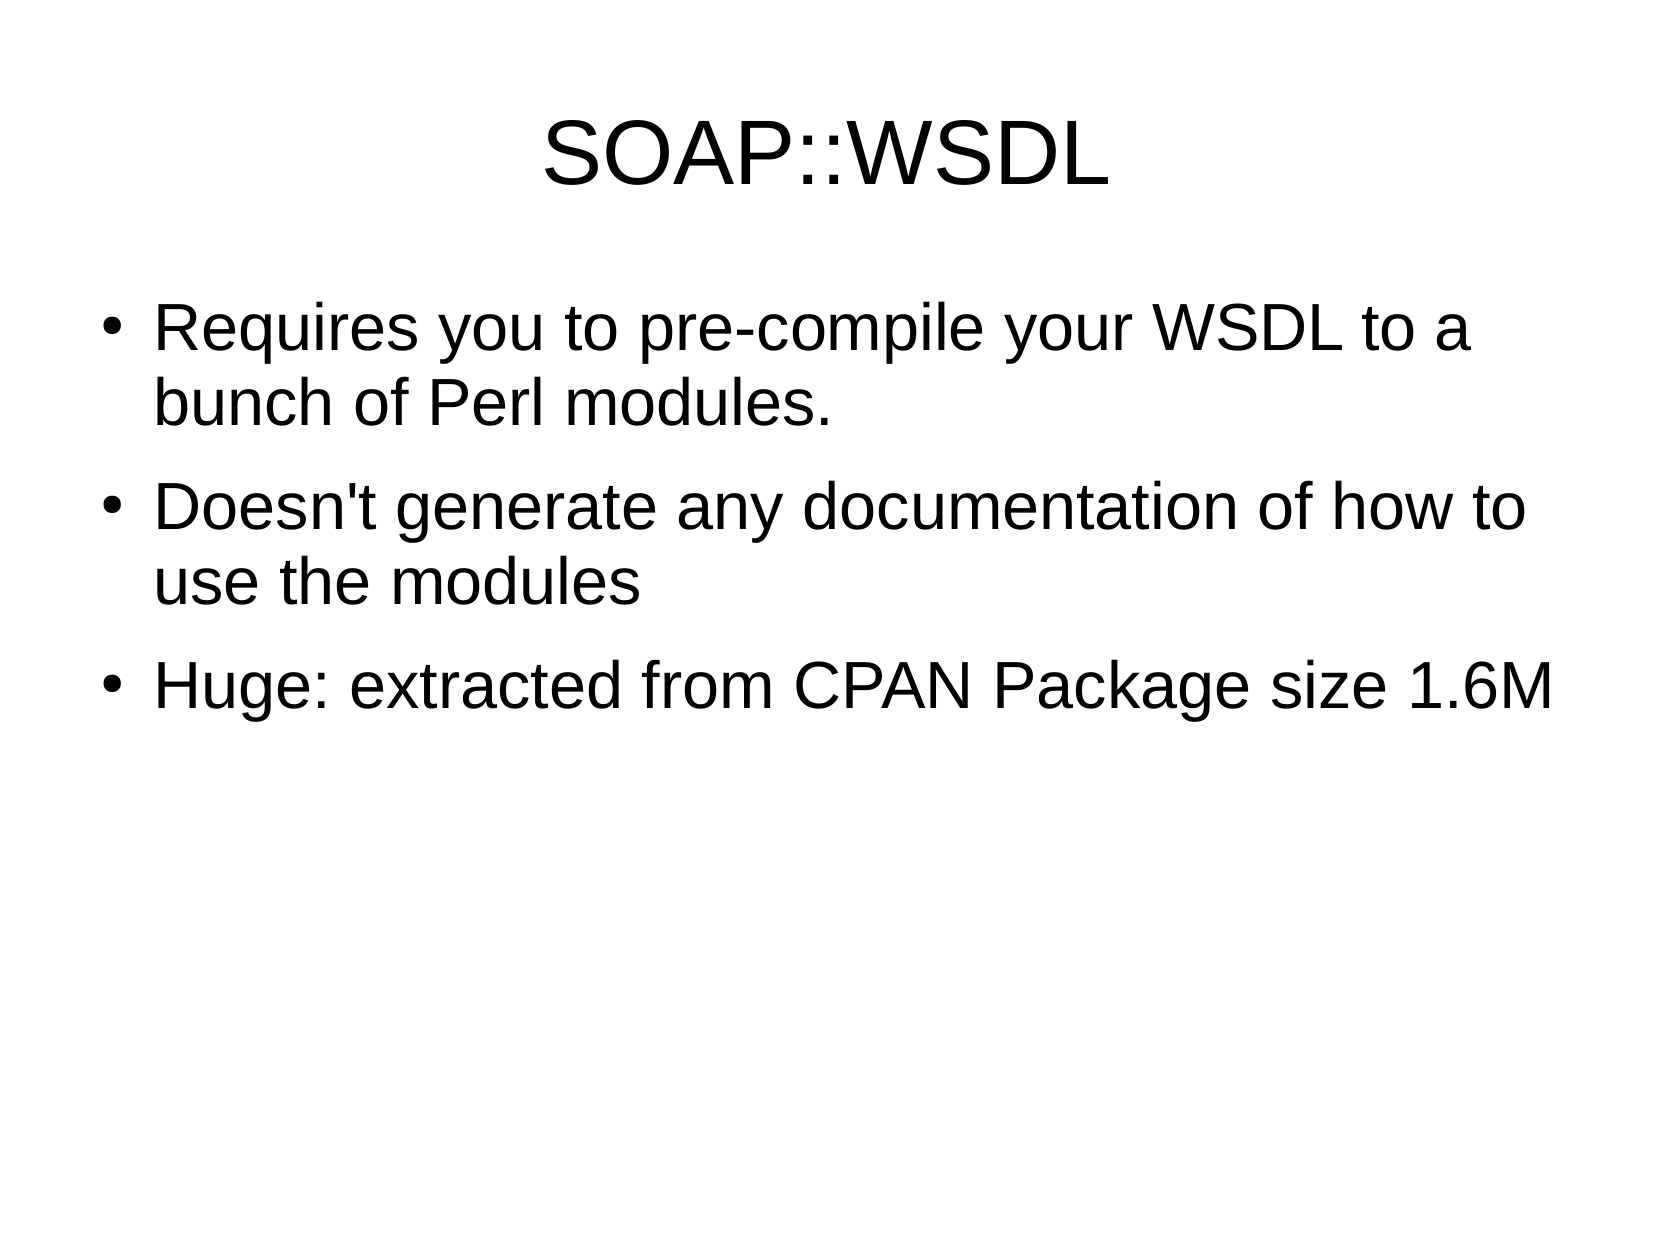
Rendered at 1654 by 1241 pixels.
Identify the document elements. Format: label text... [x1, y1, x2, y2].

list Requires you to pre-compile your WSDL to a bunch of Perl modules. Doesn't generate any documentation of how to use the modules Huge: extracted from CPAN Package size 1.6M [82, 290, 1571, 1010]
title SOAP::WSDL [82, 49, 1571, 257]
